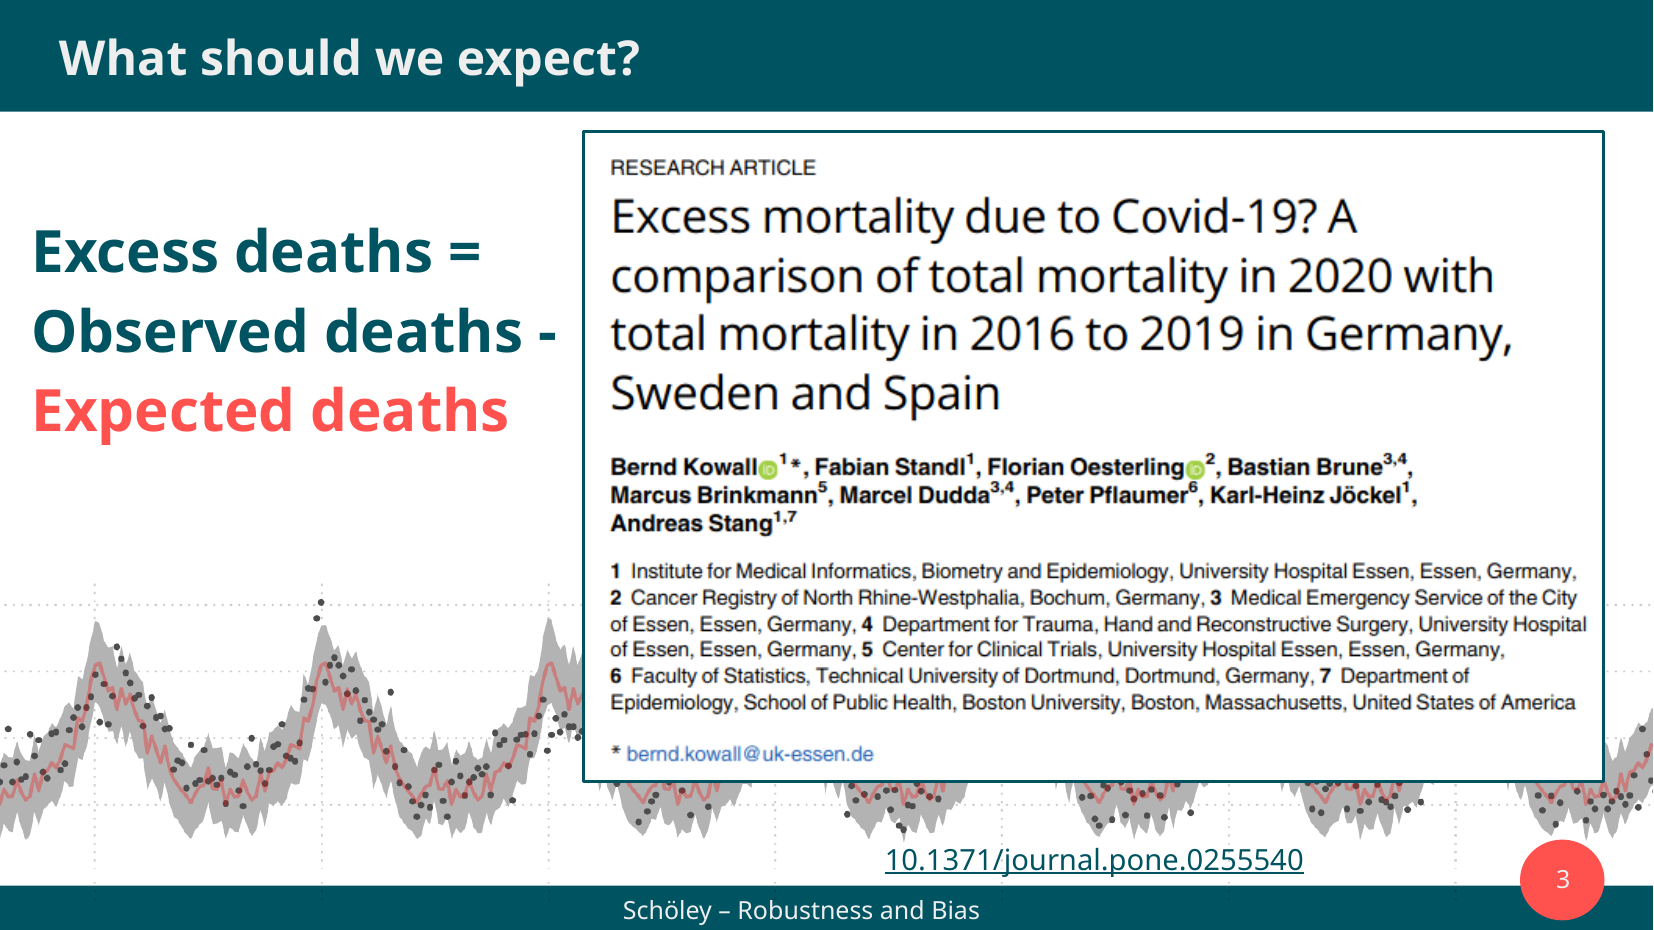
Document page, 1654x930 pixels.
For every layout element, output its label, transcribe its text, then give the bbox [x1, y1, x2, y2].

picture [585, 133, 1603, 781]
title What should we expect? [58, 0, 1594, 117]
text_box Excess deaths = Observed deaths - Expected deaths [16, 203, 582, 449]
text_box 10.1371/journal.pone.0255540 [870, 831, 1516, 886]
picture [0, 581, 1653, 904]
